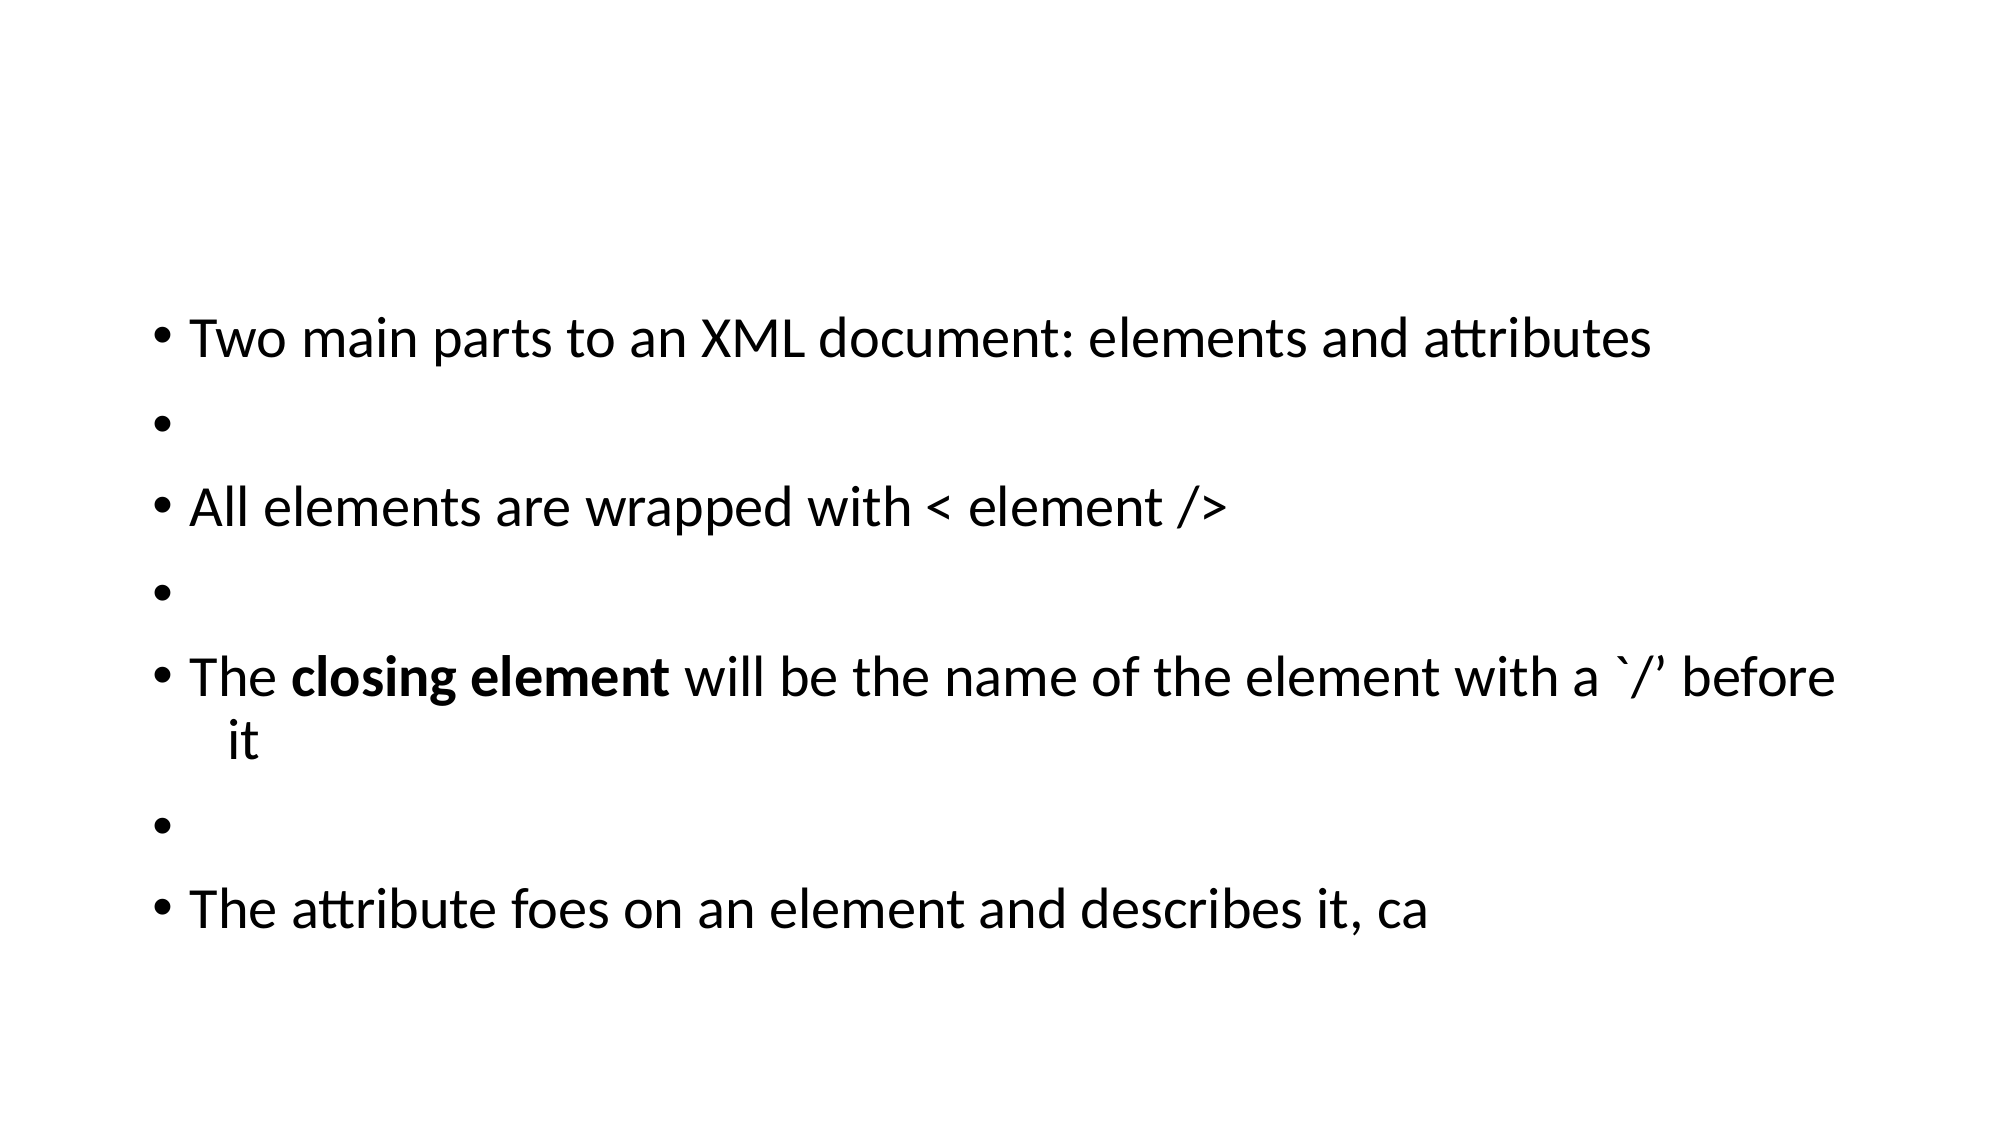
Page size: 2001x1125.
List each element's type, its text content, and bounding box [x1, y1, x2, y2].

list Two main parts to an XML document: elements and attributes All elements are wrapped with < element /> The closing element will be the name of the element with a `/’ before it The attribute foes on an element and describes it, ca [137, 299, 1863, 1014]
